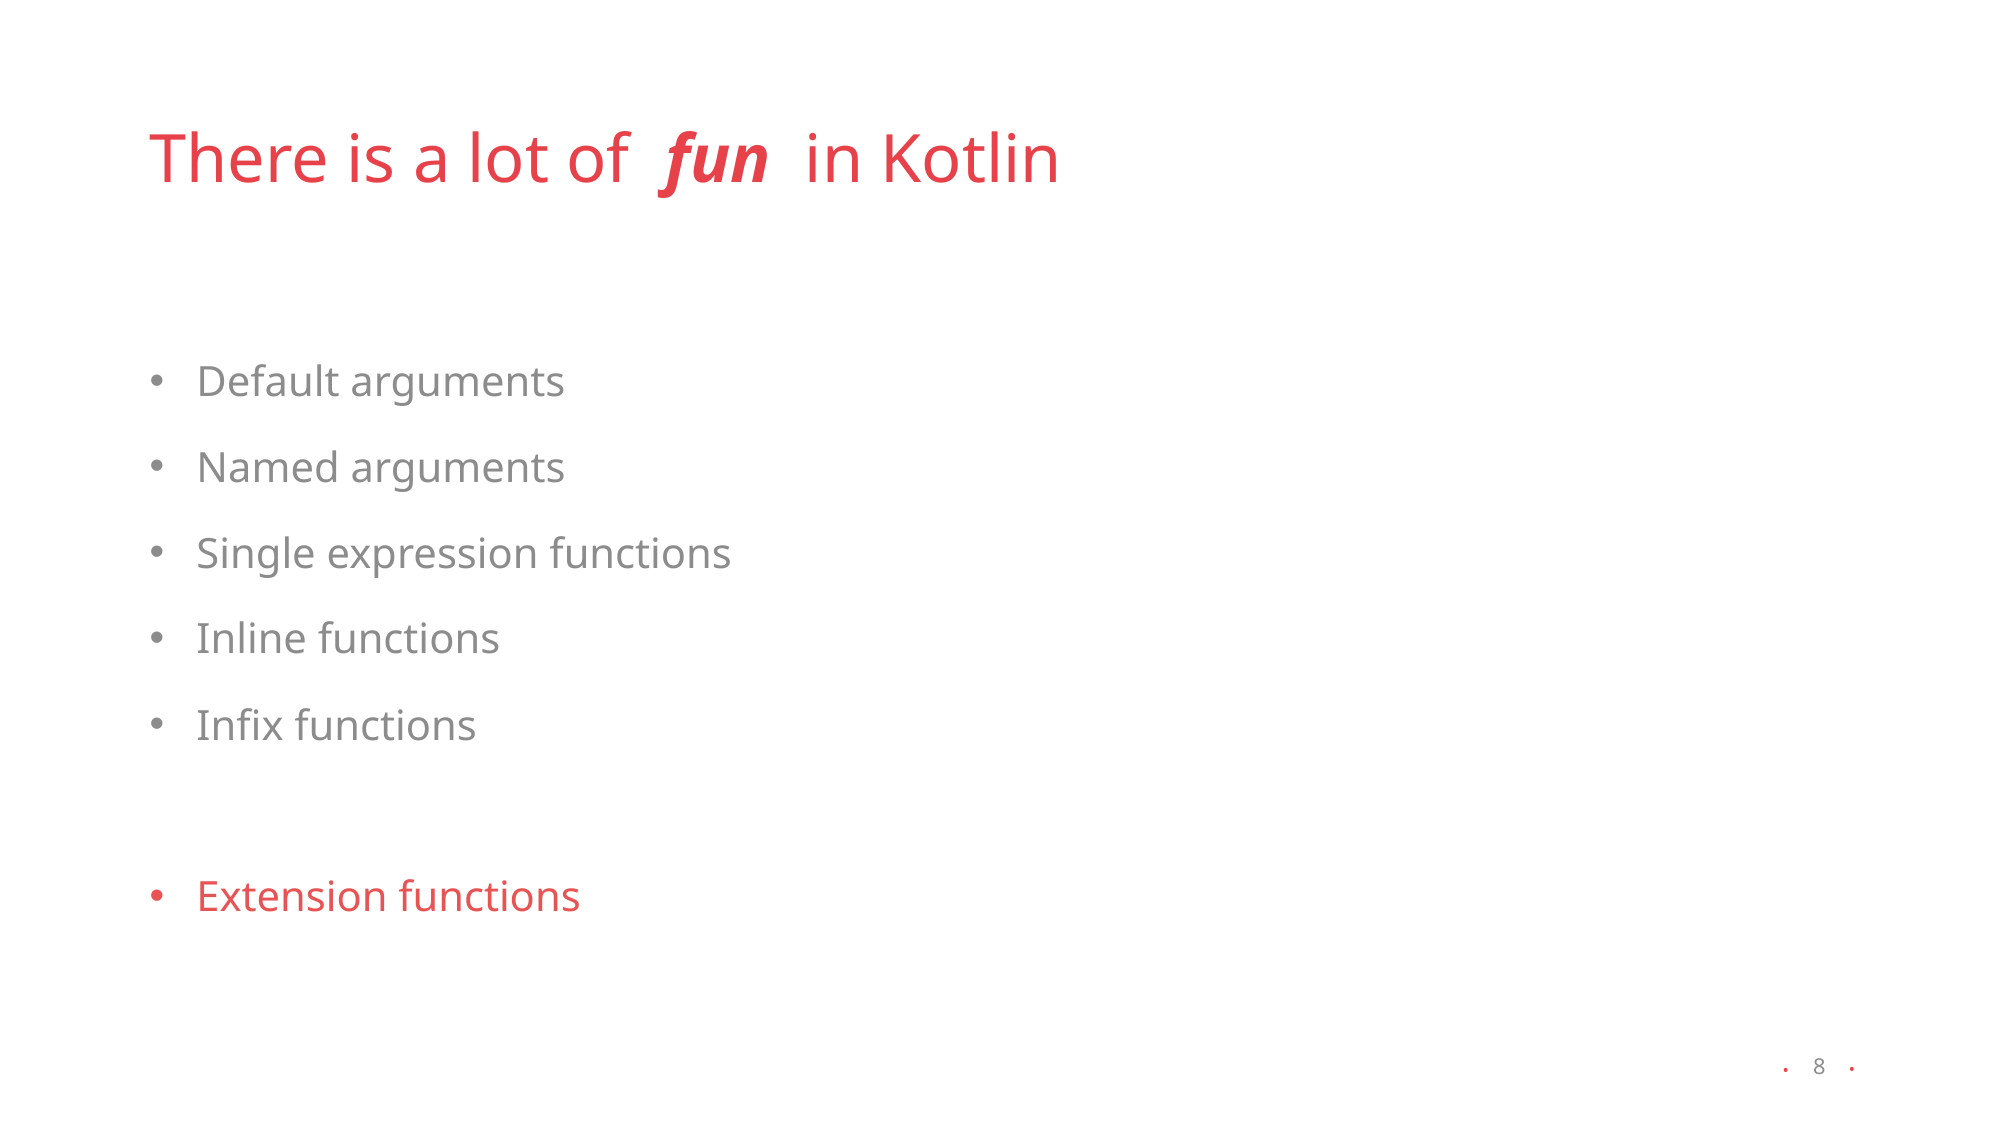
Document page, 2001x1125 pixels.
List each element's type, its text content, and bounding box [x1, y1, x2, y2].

list Default arguments Named arguments Single expression functions Inline functions Infix functions Extension functions [149, 268, 1851, 1013]
list There is a lot of fun in Kotlin [149, 92, 1851, 171]
